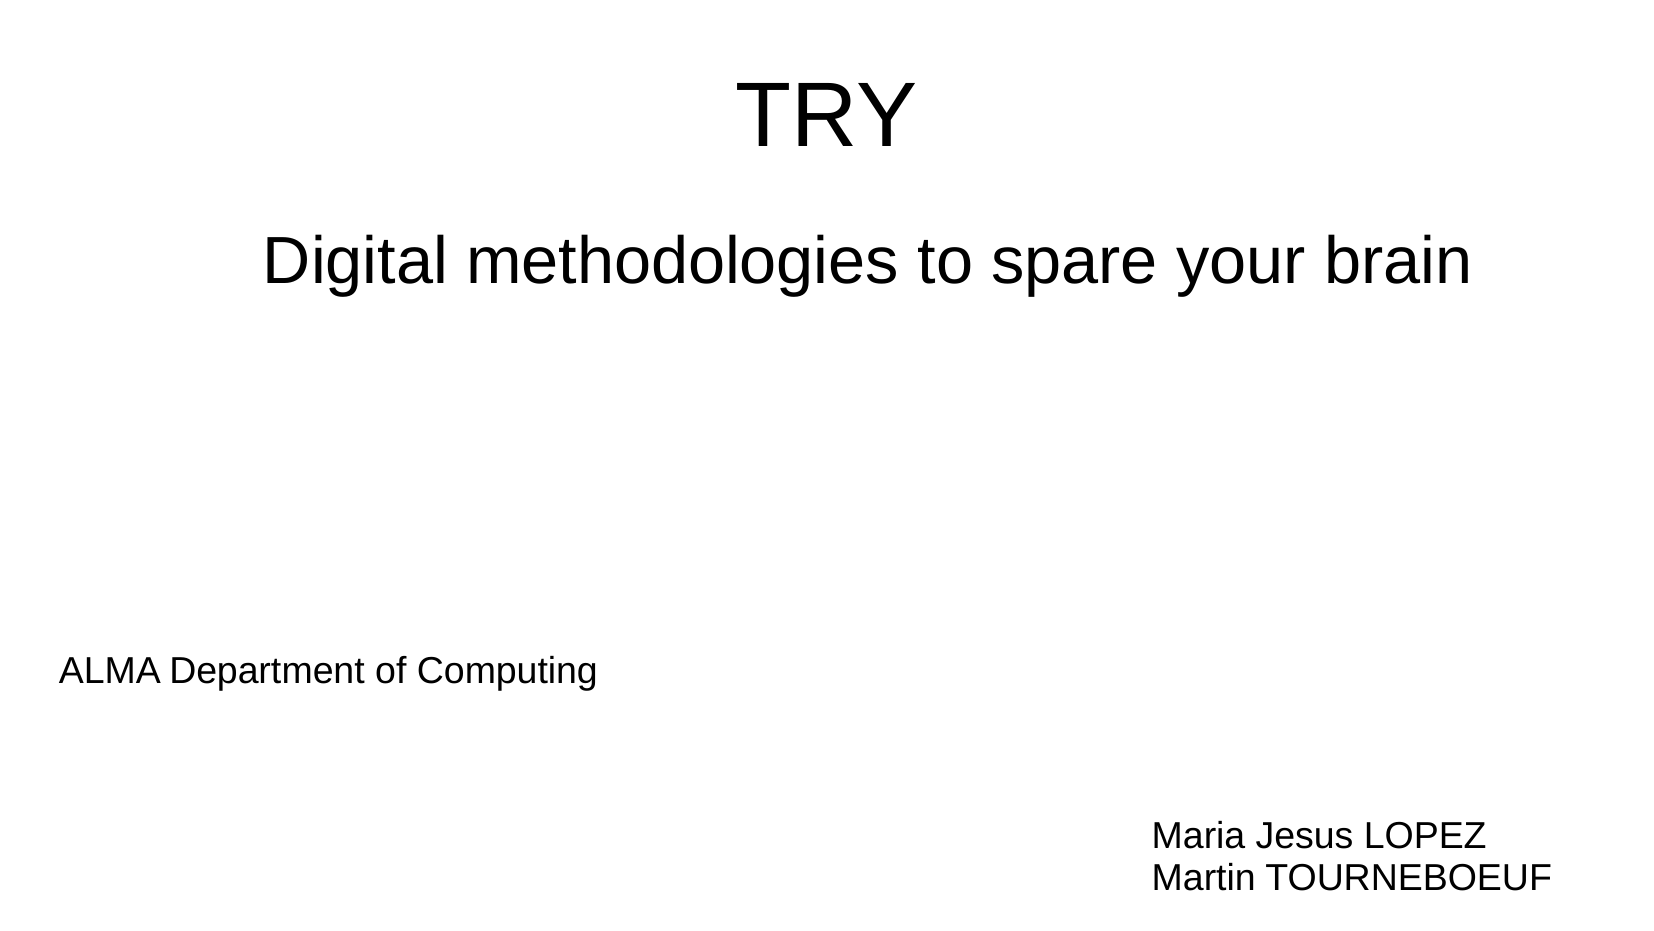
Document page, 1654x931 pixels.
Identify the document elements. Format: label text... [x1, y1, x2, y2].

title TRY [82, 37, 1571, 193]
subtitle Digital methodologies to spare your brain [200, 177, 1536, 344]
text_box Maria Jesus LOPEZ Martin TOURNEBOEUF [1151, 797, 1595, 916]
text_box ALMA Department of Computing [59, 649, 621, 692]
